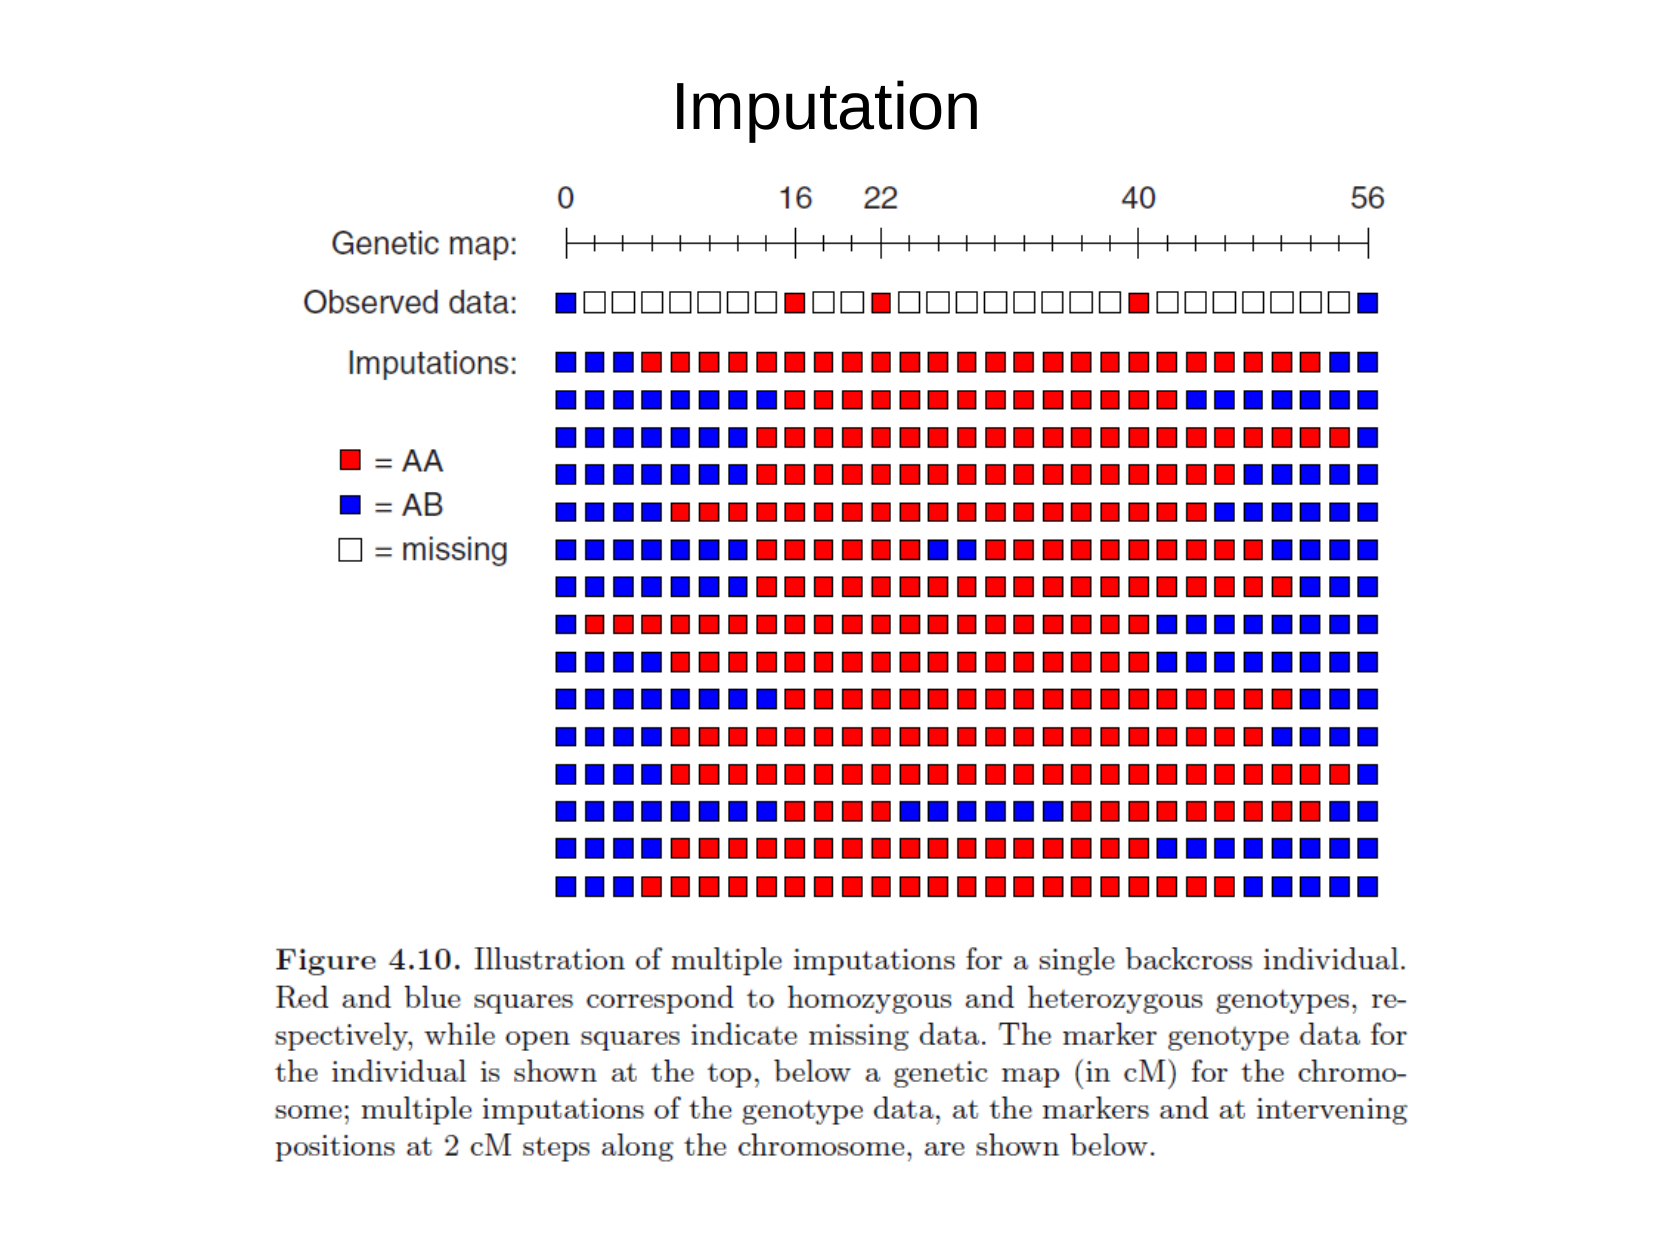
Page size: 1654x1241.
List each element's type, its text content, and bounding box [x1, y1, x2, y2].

picture [225, 160, 1424, 1178]
title Imputation [82, 49, 1571, 164]
